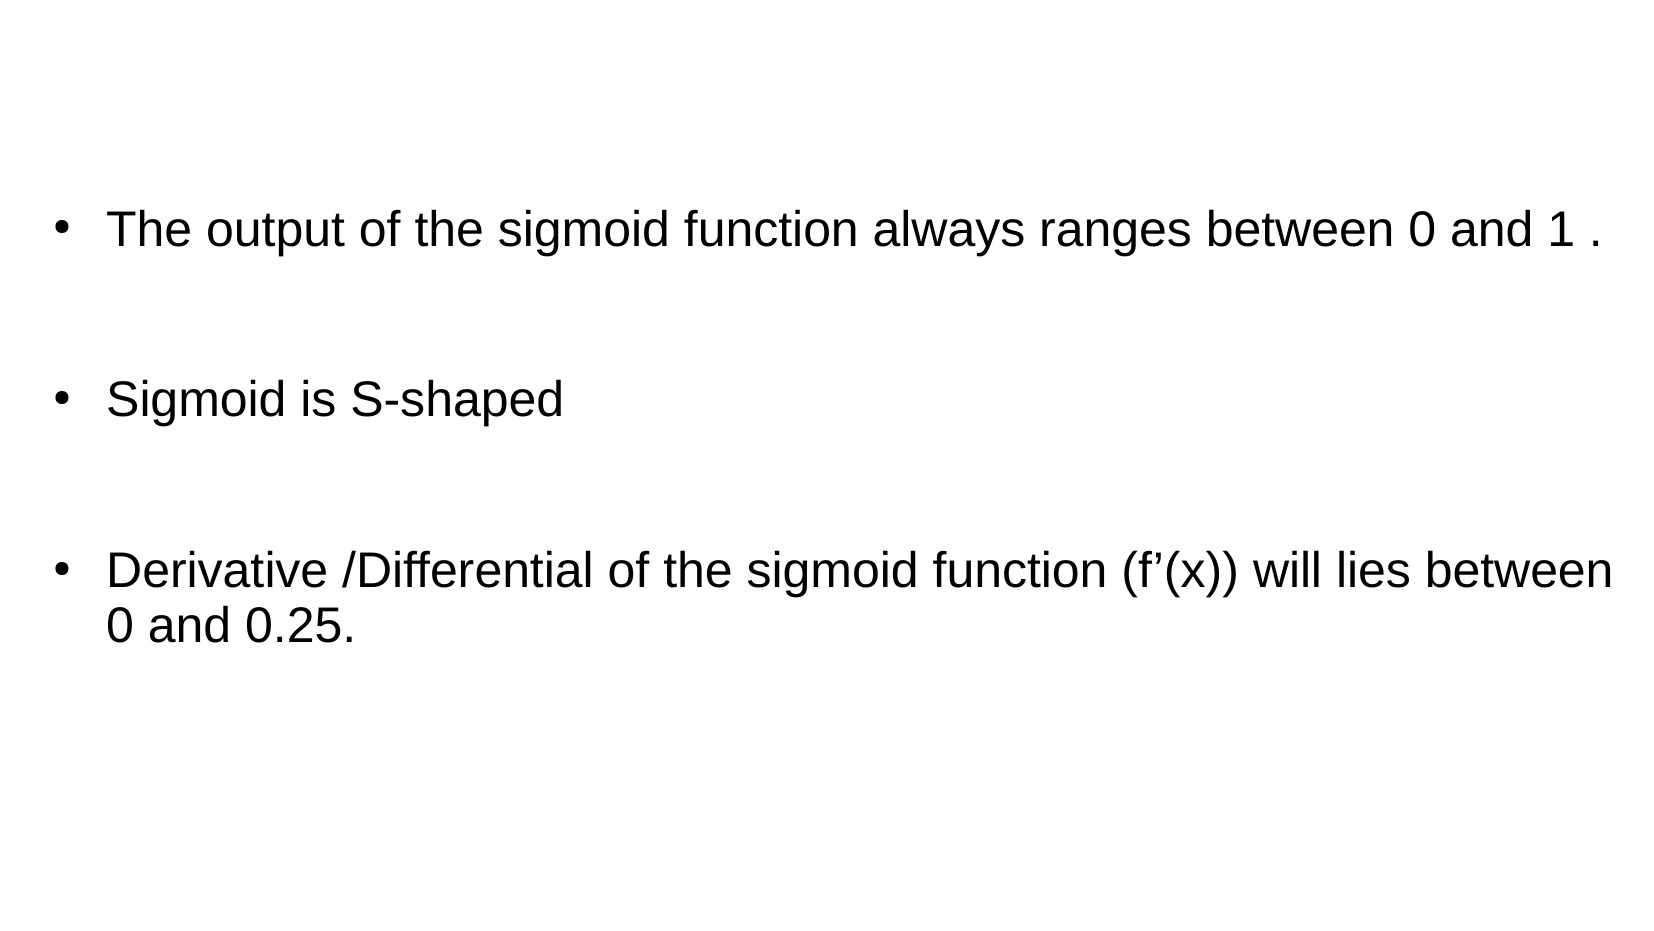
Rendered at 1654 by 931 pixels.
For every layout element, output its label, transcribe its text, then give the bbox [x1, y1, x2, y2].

list The output of the sigmoid function always ranges between 0 and 1 . Sigmoid is S-shaped Derivative /Differential of the sigmoid function (f’(x)) will lies between 0 and 0.25. [35, 200, 1630, 931]
